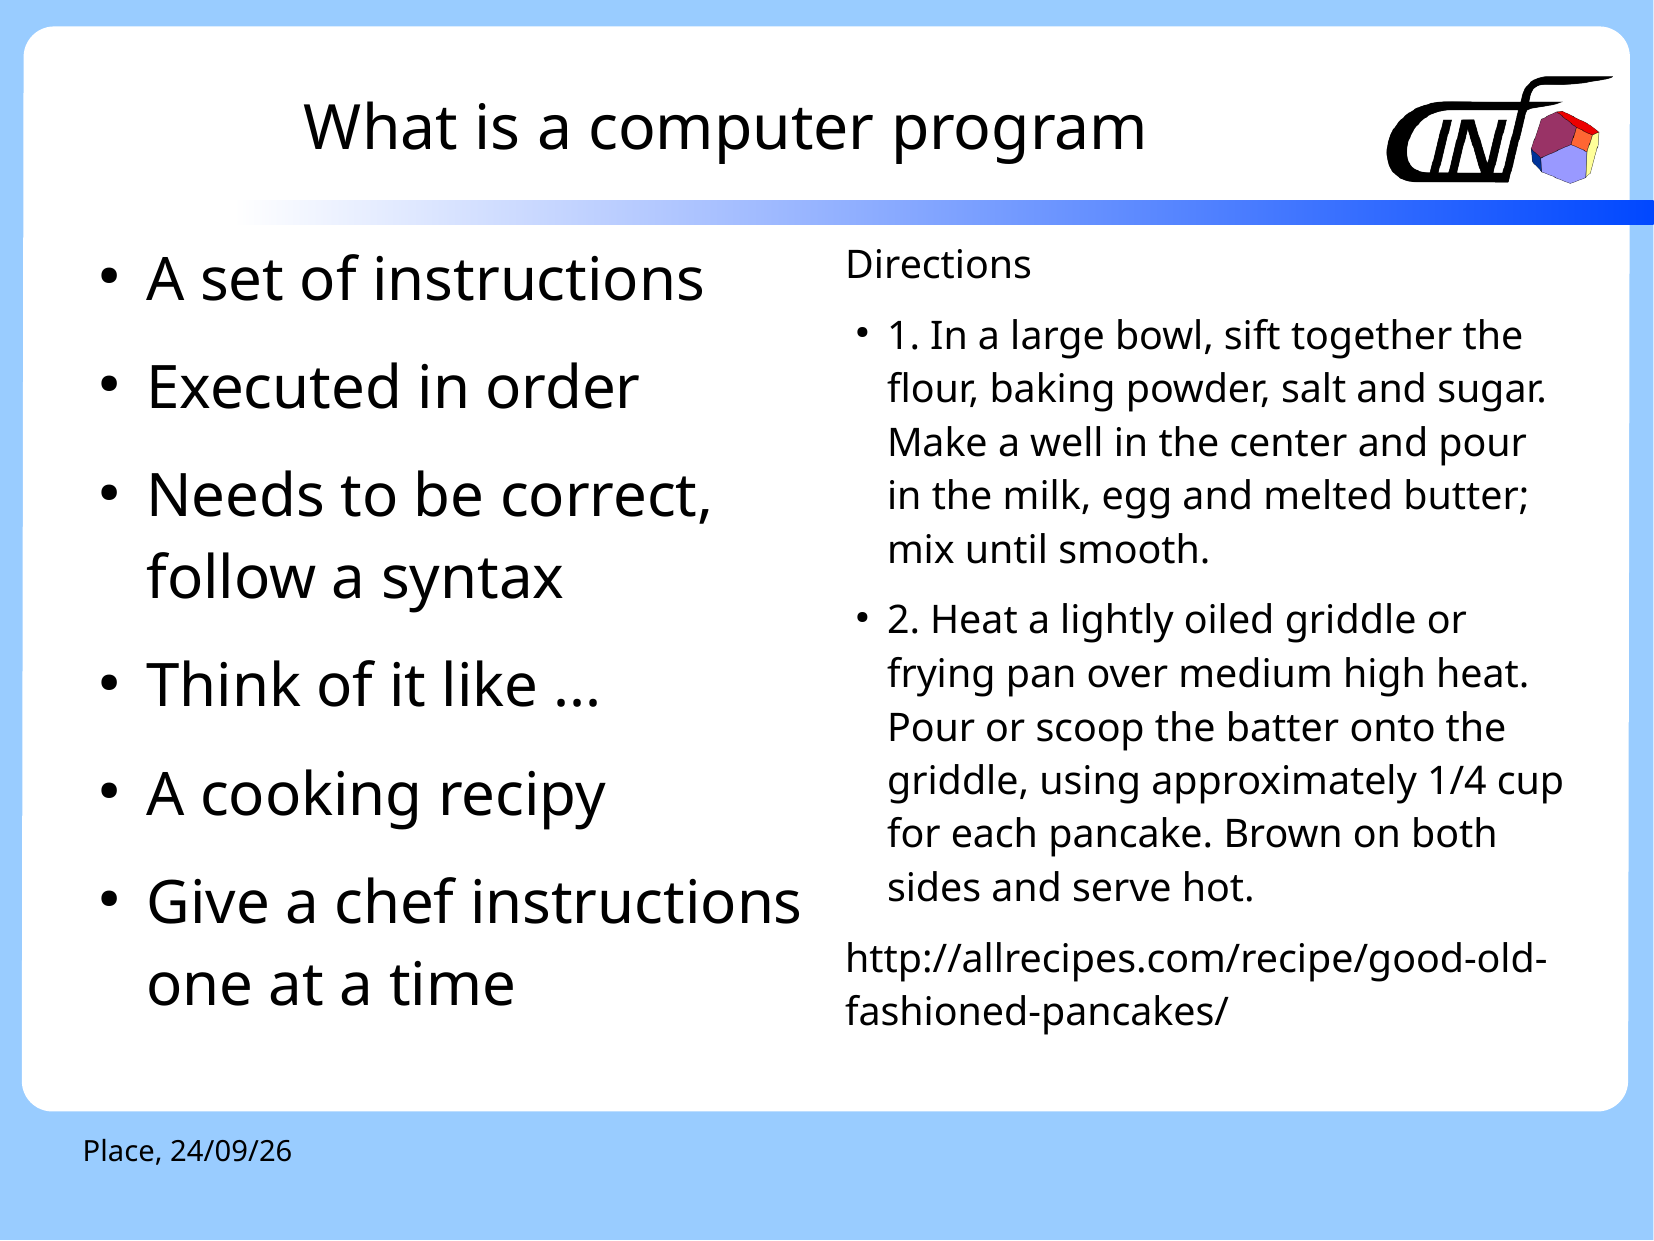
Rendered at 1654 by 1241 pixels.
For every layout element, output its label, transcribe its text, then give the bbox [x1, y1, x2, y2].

list Directions 1. In a large bowl, sift together the flour, baking powder, salt and sugar. Make a well in the center and pour in the milk, egg and melted butter; mix until smooth. 2. Heat a lightly oiled griddle or frying pan over medium high heat. Pour or scoop the batter onto the griddle, using approximately 1/4 cup for each pancake. Brown on both sides and serve hot. http://allrecipes.com/recipe/good-old-fashioned-pancakes/ [845, 236, 1572, 1055]
title What is a computer program [82, 49, 1371, 201]
list A set of instructions Executed in order Needs to be correct, follow a syntax Think of it like ... A cooking recipy Give a chef instructions one at a time [82, 236, 809, 1055]
table_header B [956, 201, 961, 224]
picture [1386, 76, 1613, 184]
